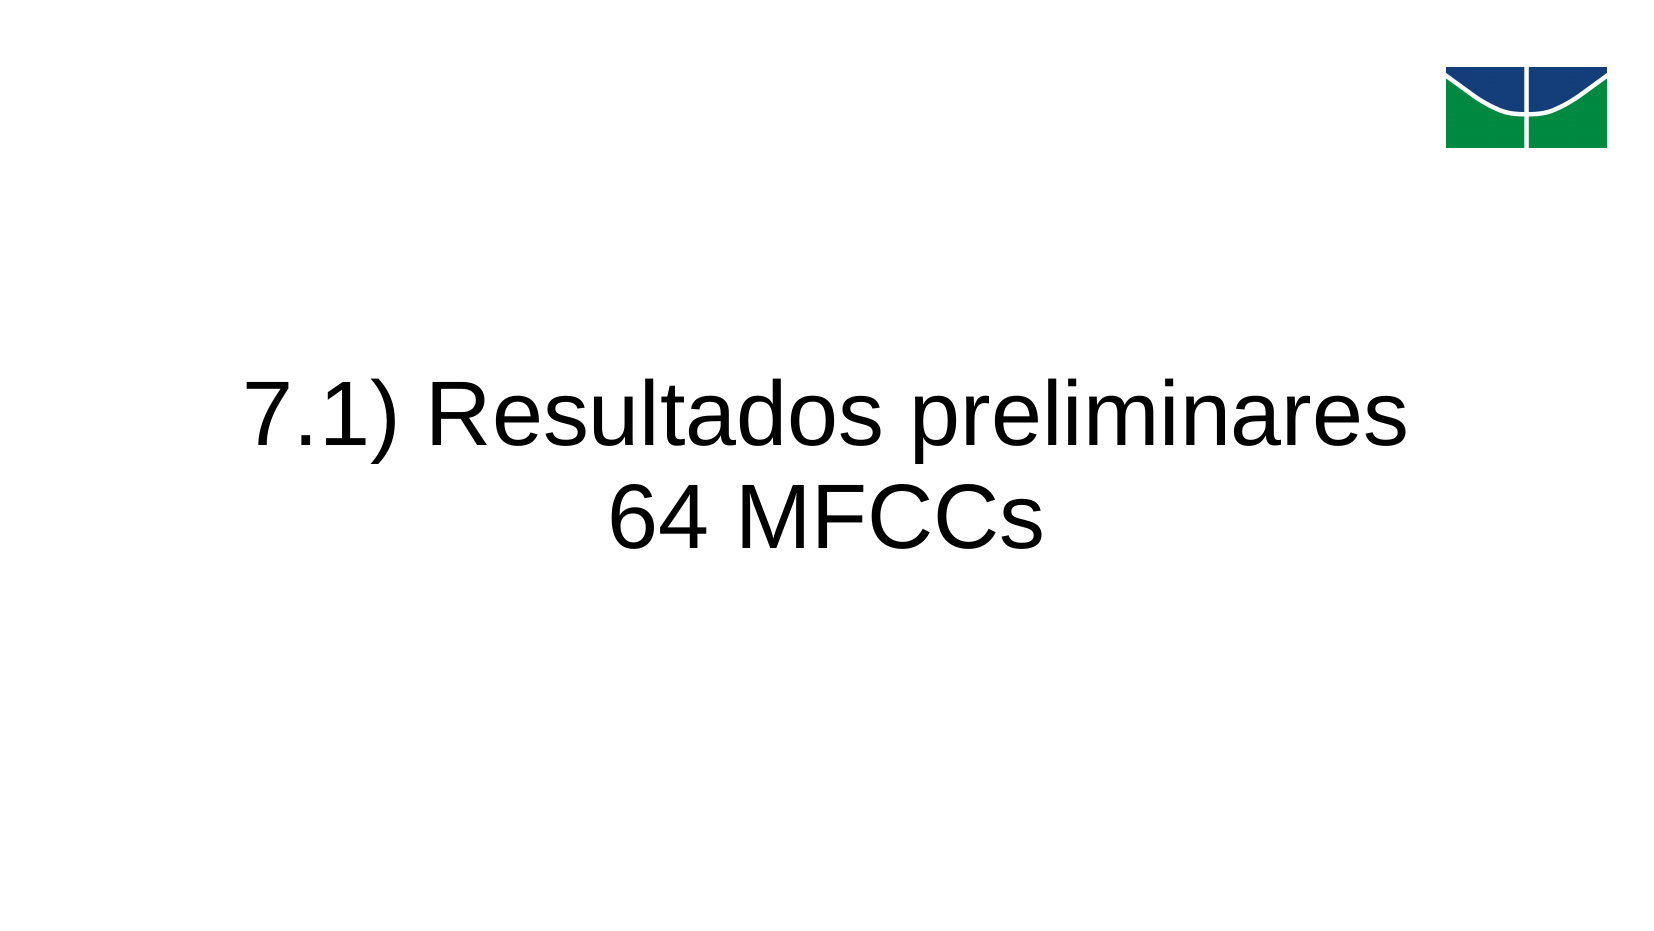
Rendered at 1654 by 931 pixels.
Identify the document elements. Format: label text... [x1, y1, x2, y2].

picture [1446, 67, 1607, 148]
title 7.1) Resultados preliminares 64 MFCCs [82, 362, 1571, 568]
